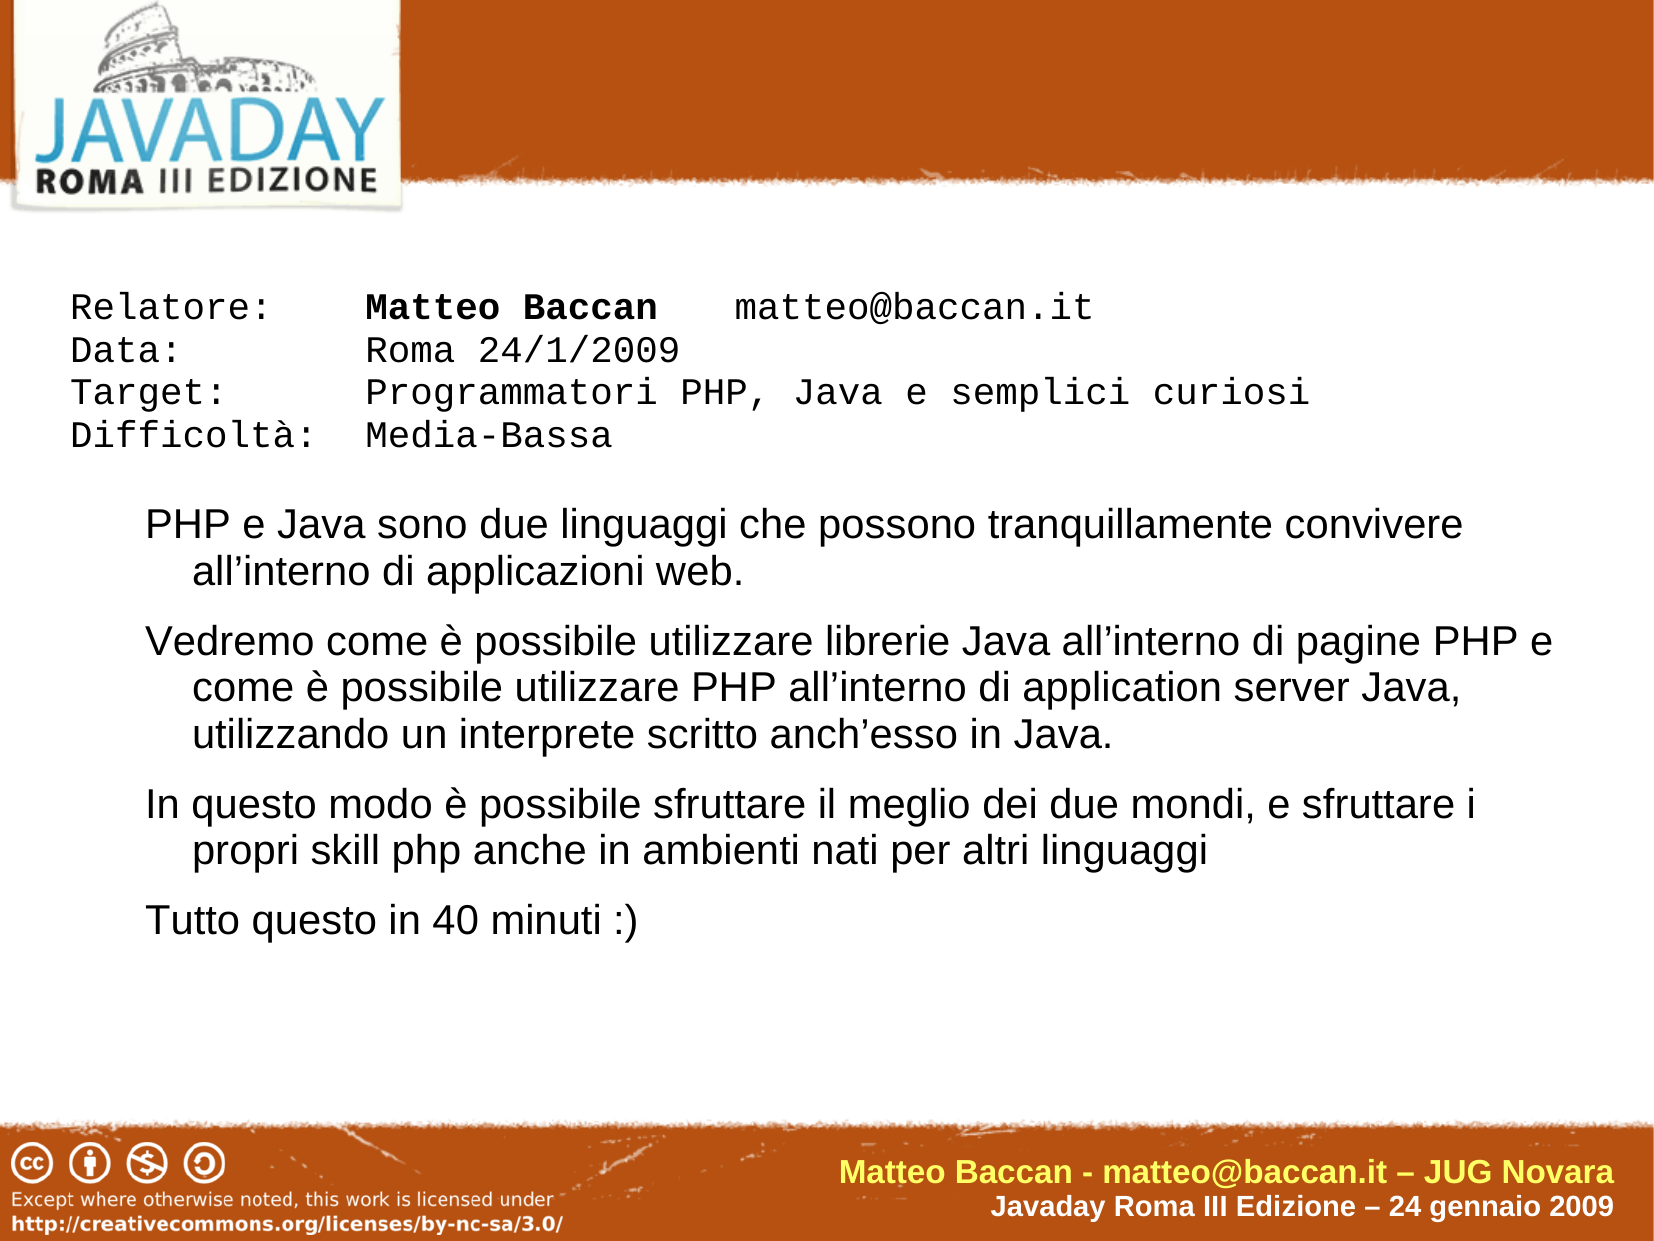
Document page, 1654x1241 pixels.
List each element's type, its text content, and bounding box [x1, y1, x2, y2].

picture [0, 1007, 1654, 1241]
text_box Relatore: Matteo Baccan matteo@baccan.it Data: Roma 24/1/2009 Target: Programmatori PHP, Java e semplici curiosi Difficoltà: Media-Bassa PHP e Java sono due linguaggi che possono tranquillamente convivere all’interno di applicazioni web. Vedremo come è possibile utilizzare librerie Java all’interno di pagine PHP e come è possibile utilizzare PHP all’interno di application server Java, utilizzando un interprete scritto anch’esso in Java. In questo modo è possibile sfruttare il meglio dei due mondi, e sfruttare i propri skill php anche in ambienti nati per altri linguaggi Tutto questo in 40 minuti :) [55, 280, 1603, 1015]
picture [0, 0, 1654, 231]
